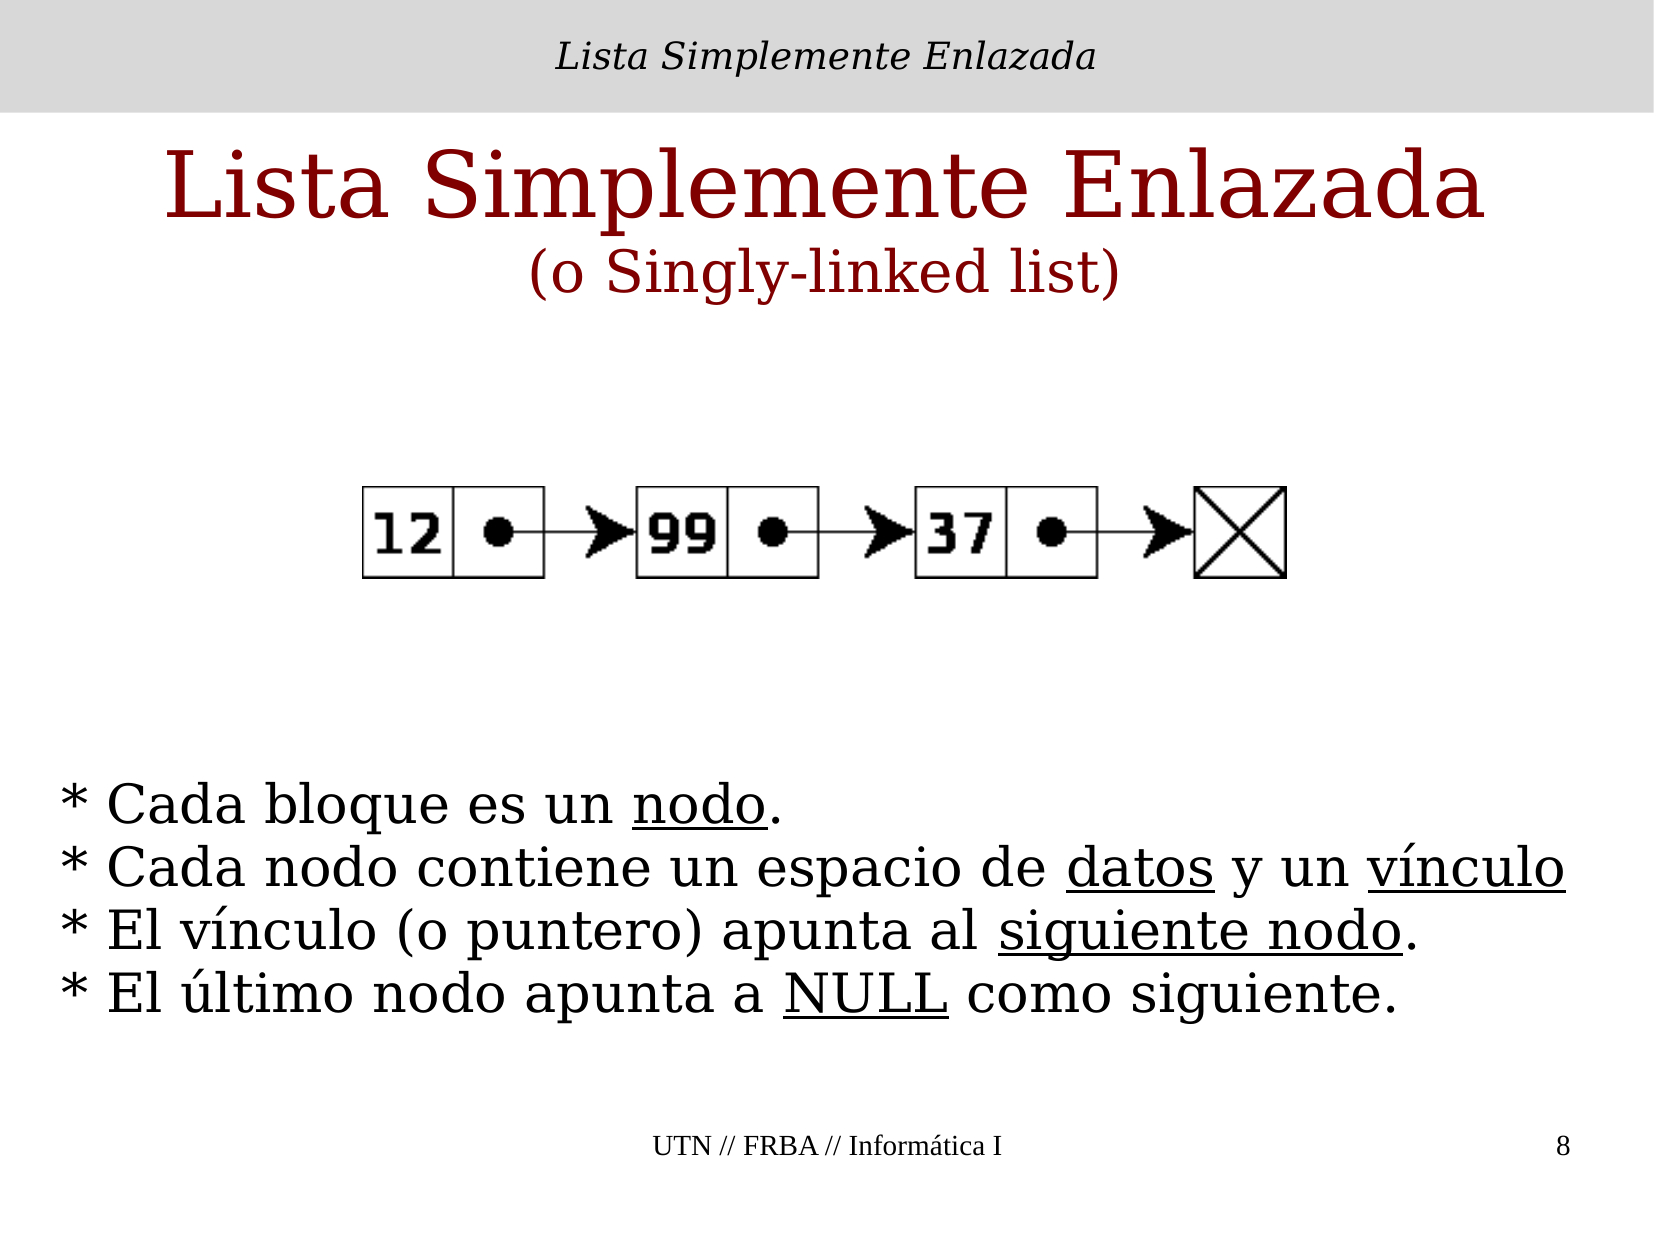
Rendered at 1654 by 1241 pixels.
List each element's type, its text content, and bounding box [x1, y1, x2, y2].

text_box Lista Simplemente Enlazada [0, 0, 1654, 113]
picture [362, 486, 1287, 579]
title * Cada bloque es un nodo. * Cada nodo contiene un espacio de datos y un vínculo * El vínculo (o puntero) apunta al siguiente nodo. * El último nodo apunta a NULL como siguiente. [61, 698, 1614, 1100]
title Lista Simplemente Enlazada (o Singly-linked list) [49, 132, 1602, 307]
